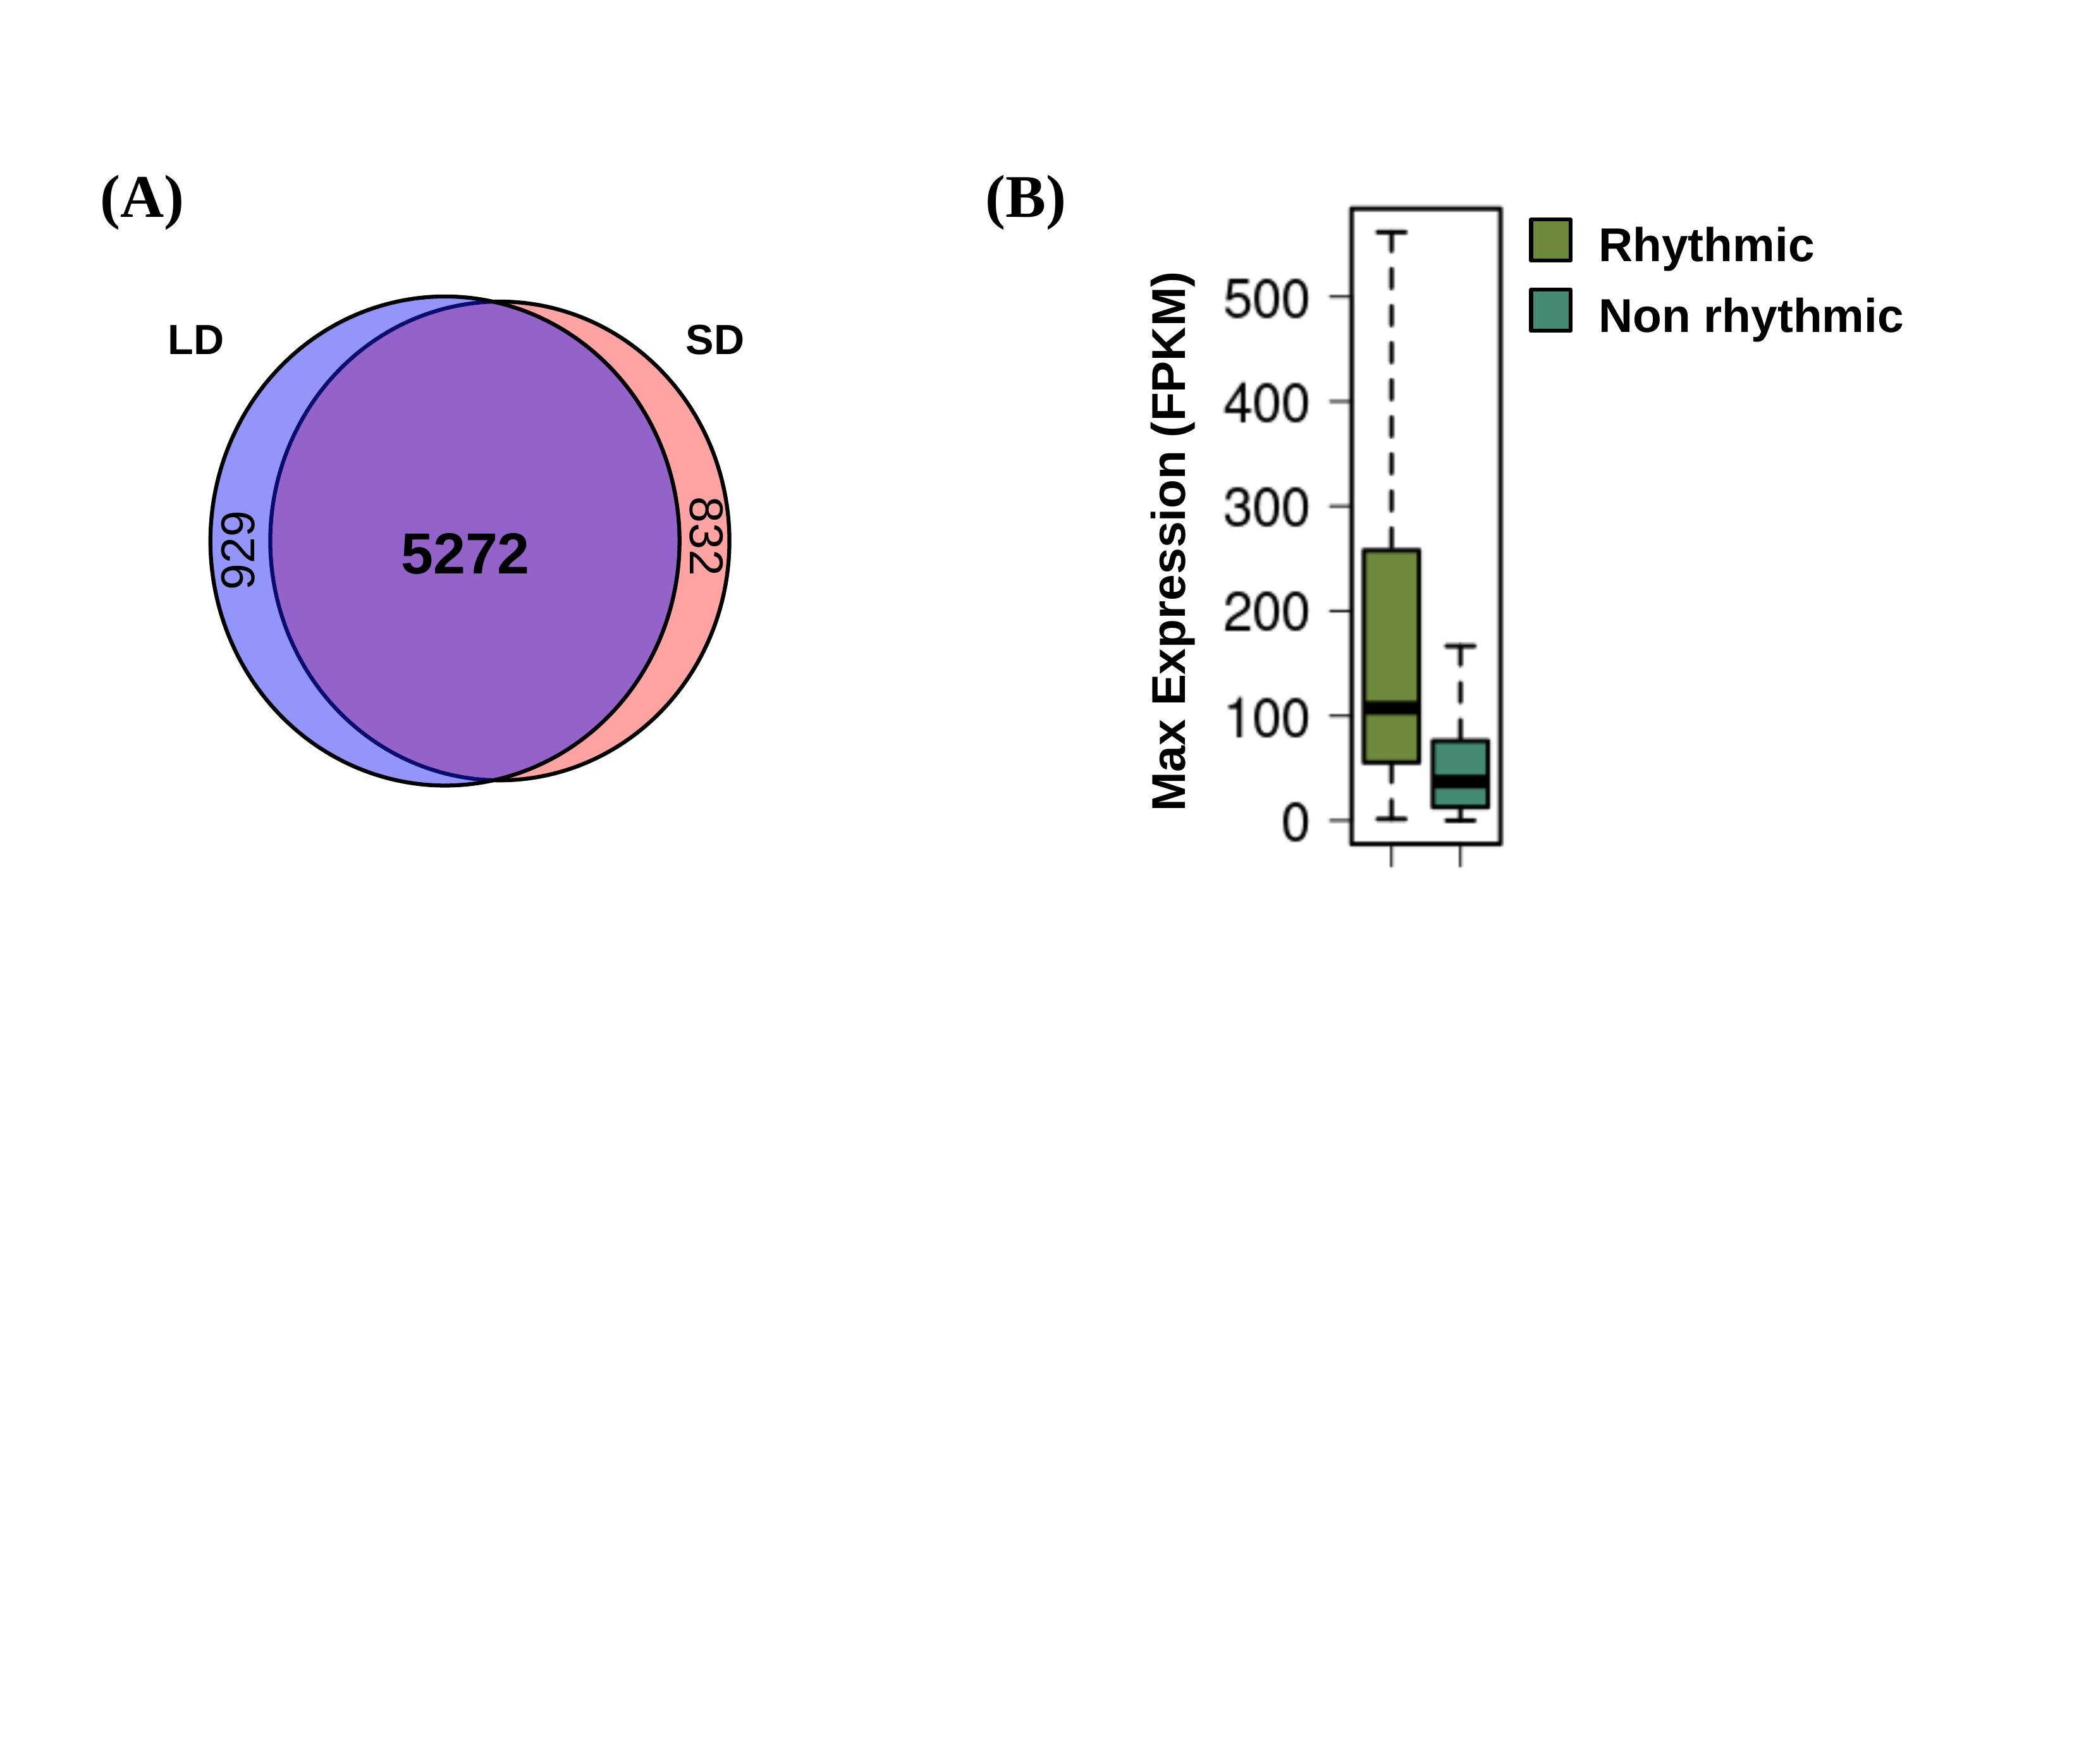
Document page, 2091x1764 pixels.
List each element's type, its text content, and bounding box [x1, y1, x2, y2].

text_box (B) [961, 158, 1285, 269]
text_box Non rhythmic [1589, 284, 1945, 349]
text_box 5272 [391, 517, 572, 591]
text_box [1531, 290, 1571, 331]
text_box Max Expression (FPKM) [1137, 184, 1297, 821]
text_box Rhythmic [1589, 214, 1945, 279]
text_box SD [676, 311, 856, 394]
text_box 929 [207, 412, 278, 600]
text_box LD [159, 311, 339, 394]
text_box [1531, 219, 1571, 261]
text_box [217, 296, 724, 786]
text_box (A) [76, 158, 400, 269]
picture [1177, 27, 1591, 1072]
text_box 832 [668, 487, 738, 675]
